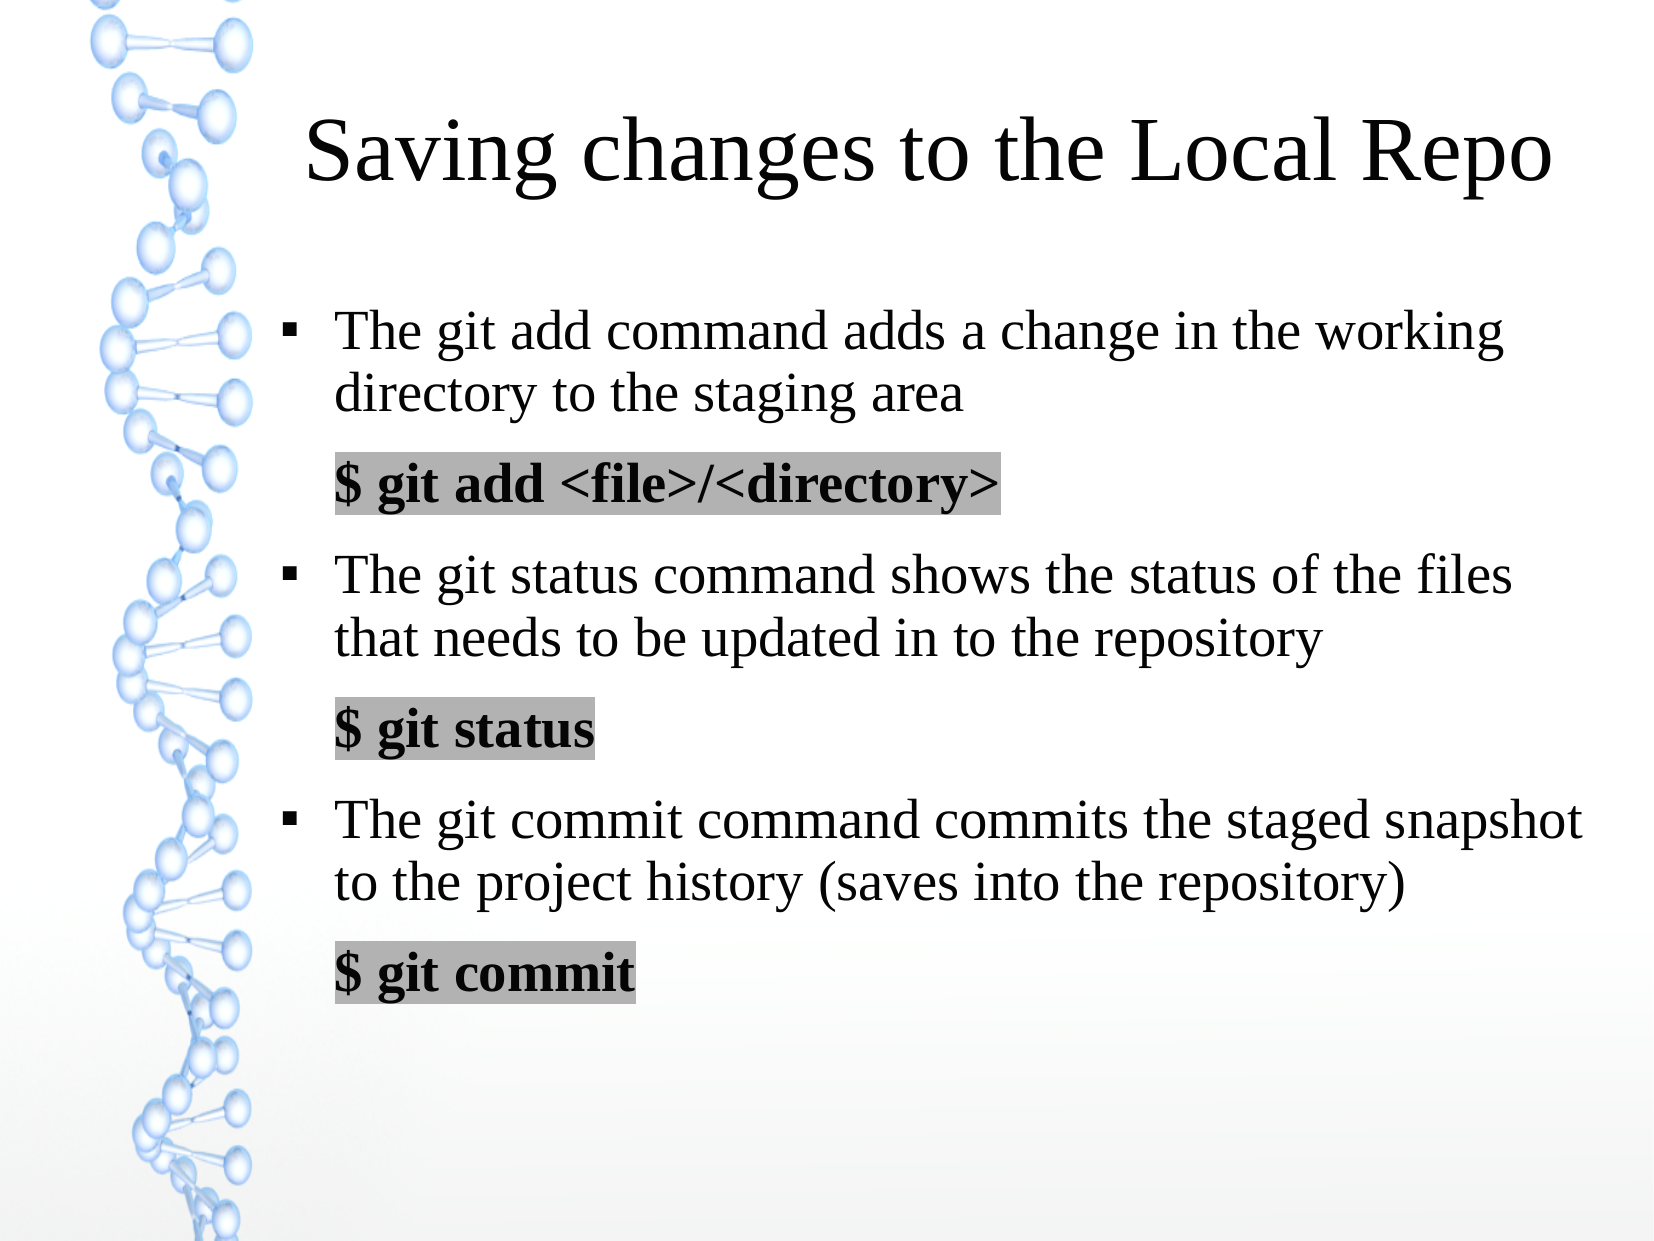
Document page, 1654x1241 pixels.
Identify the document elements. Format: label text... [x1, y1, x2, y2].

list The git add command adds a change in the working directory to the staging area $ git add <file>/<directory> The git status command shows the status of the files that needs to be updated in to the repository $ git status The git commit command commits the staged snapshot to the project history (saves into the repository) $ git commit [265, 299, 1595, 1019]
picture [0, 0, 1654, 1241]
title Saving changes to the Local Repo [265, 47, 1595, 252]
